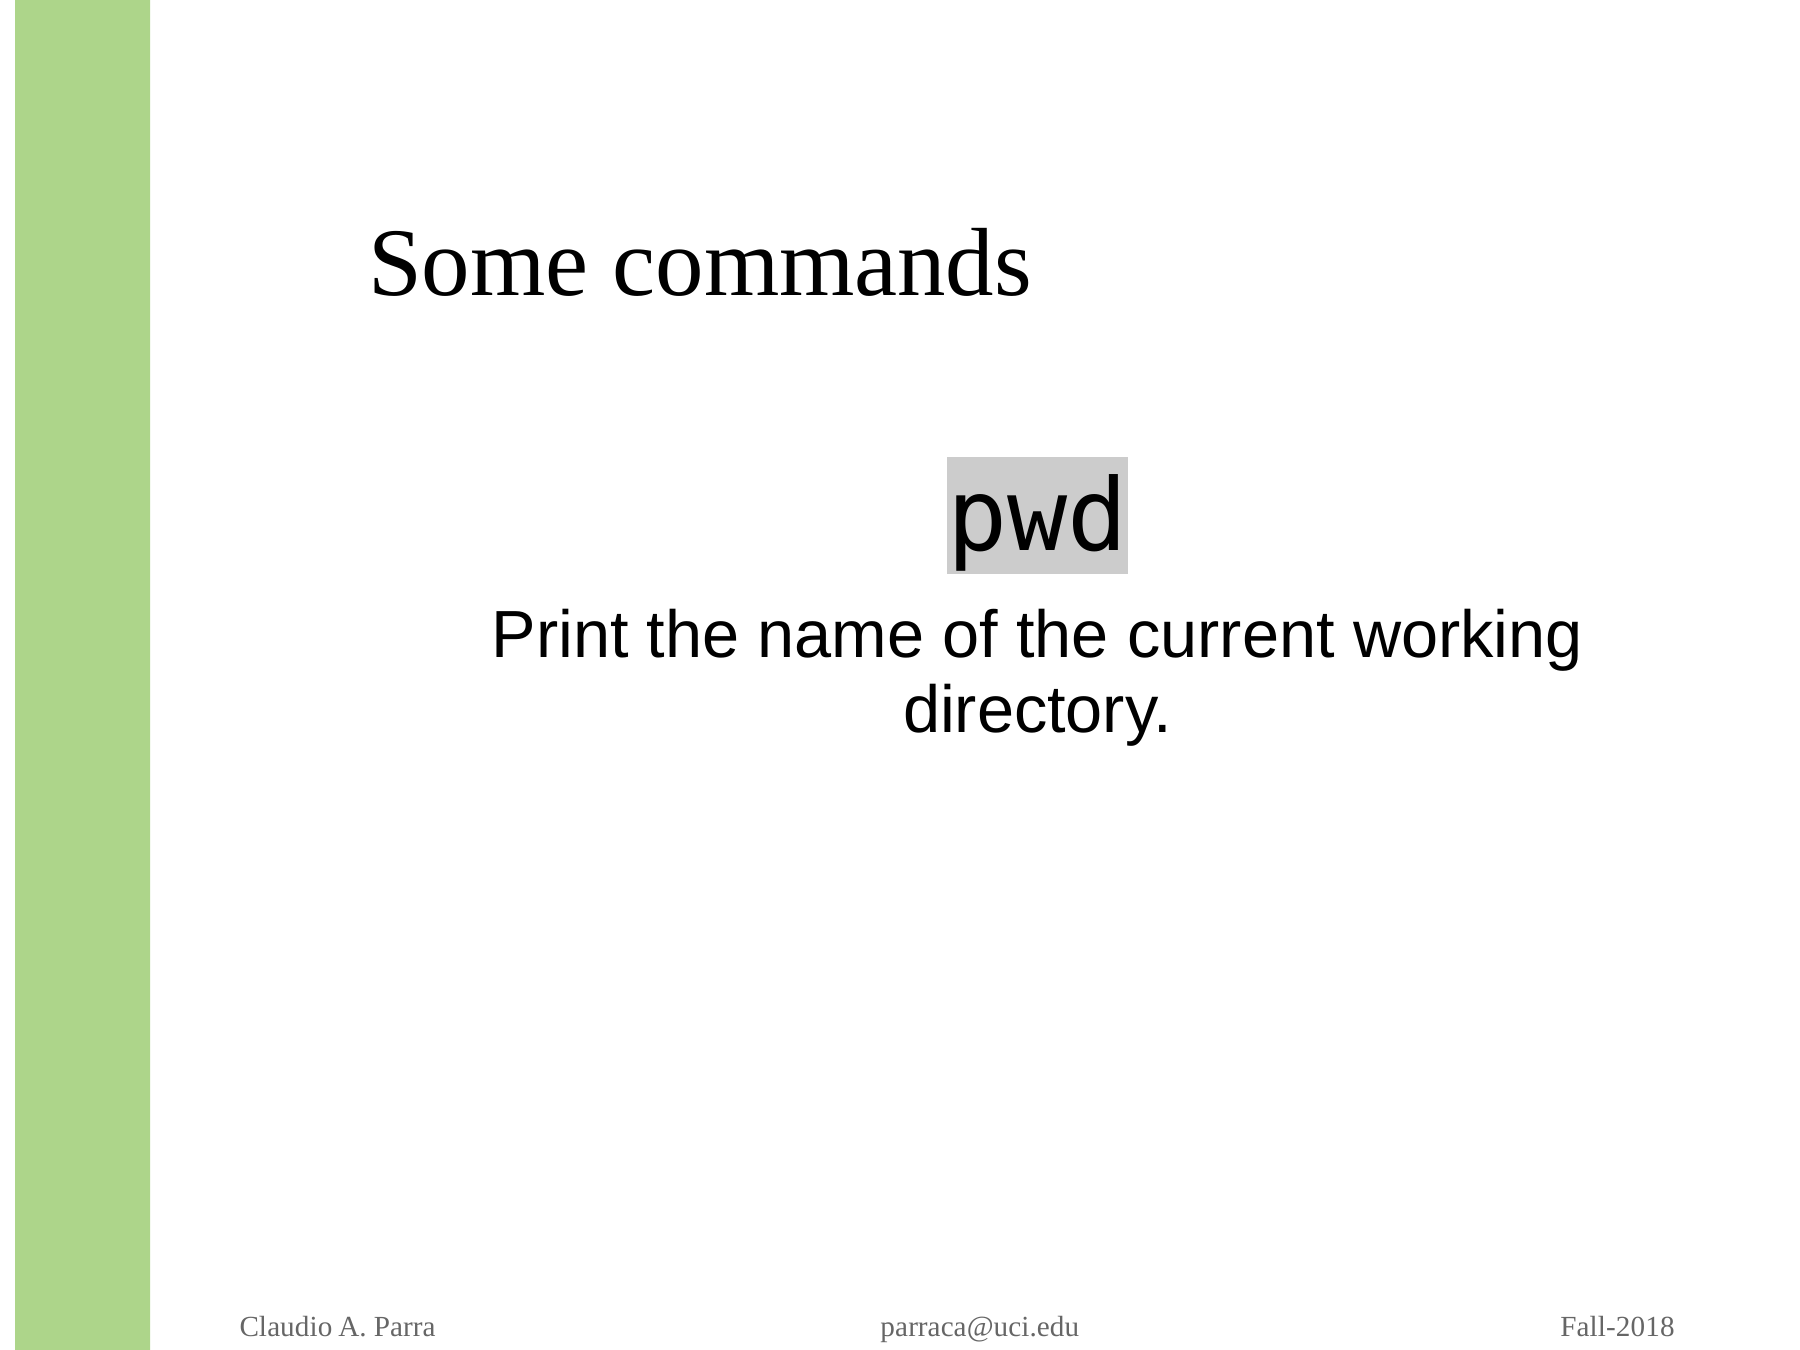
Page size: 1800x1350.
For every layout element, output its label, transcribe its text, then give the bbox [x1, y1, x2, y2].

text_box pwd Print the name of the current working directory. [360, 449, 1681, 952]
subtitle Some commands [368, 101, 1531, 424]
